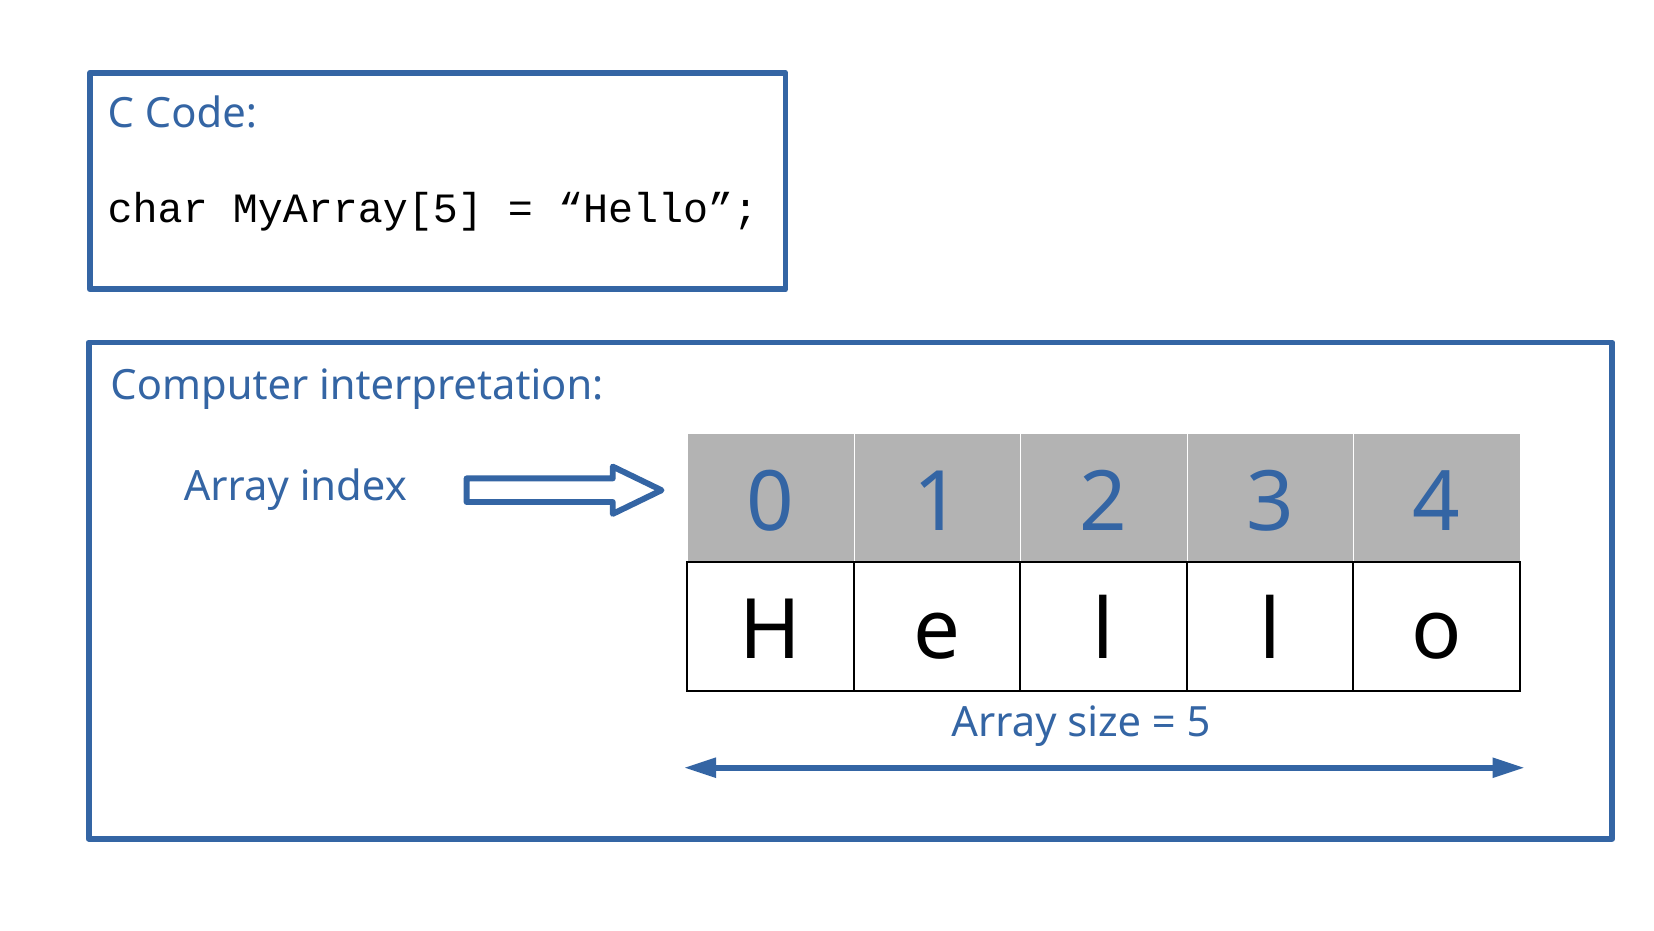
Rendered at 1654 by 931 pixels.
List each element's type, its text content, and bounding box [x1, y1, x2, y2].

table_header 0 [688, 434, 854, 561]
table_header 1 [855, 434, 1020, 561]
text_box Array size = 5 [936, 683, 1264, 756]
table_header 3 [1188, 434, 1353, 561]
table_cell l [1188, 563, 1352, 690]
table_cell e [855, 563, 1019, 690]
table_header 2 [1021, 434, 1187, 561]
table_header 4 [1354, 434, 1520, 561]
text_box Array index [168, 447, 461, 520]
text_box C Code: char MyArray[5] = “Hello”; [90, 72, 786, 290]
table_cell H [688, 563, 853, 690]
table_cell o [1354, 563, 1519, 690]
table_cell l [1021, 563, 1186, 683]
text_box Computer interpretation: [95, 347, 691, 432]
